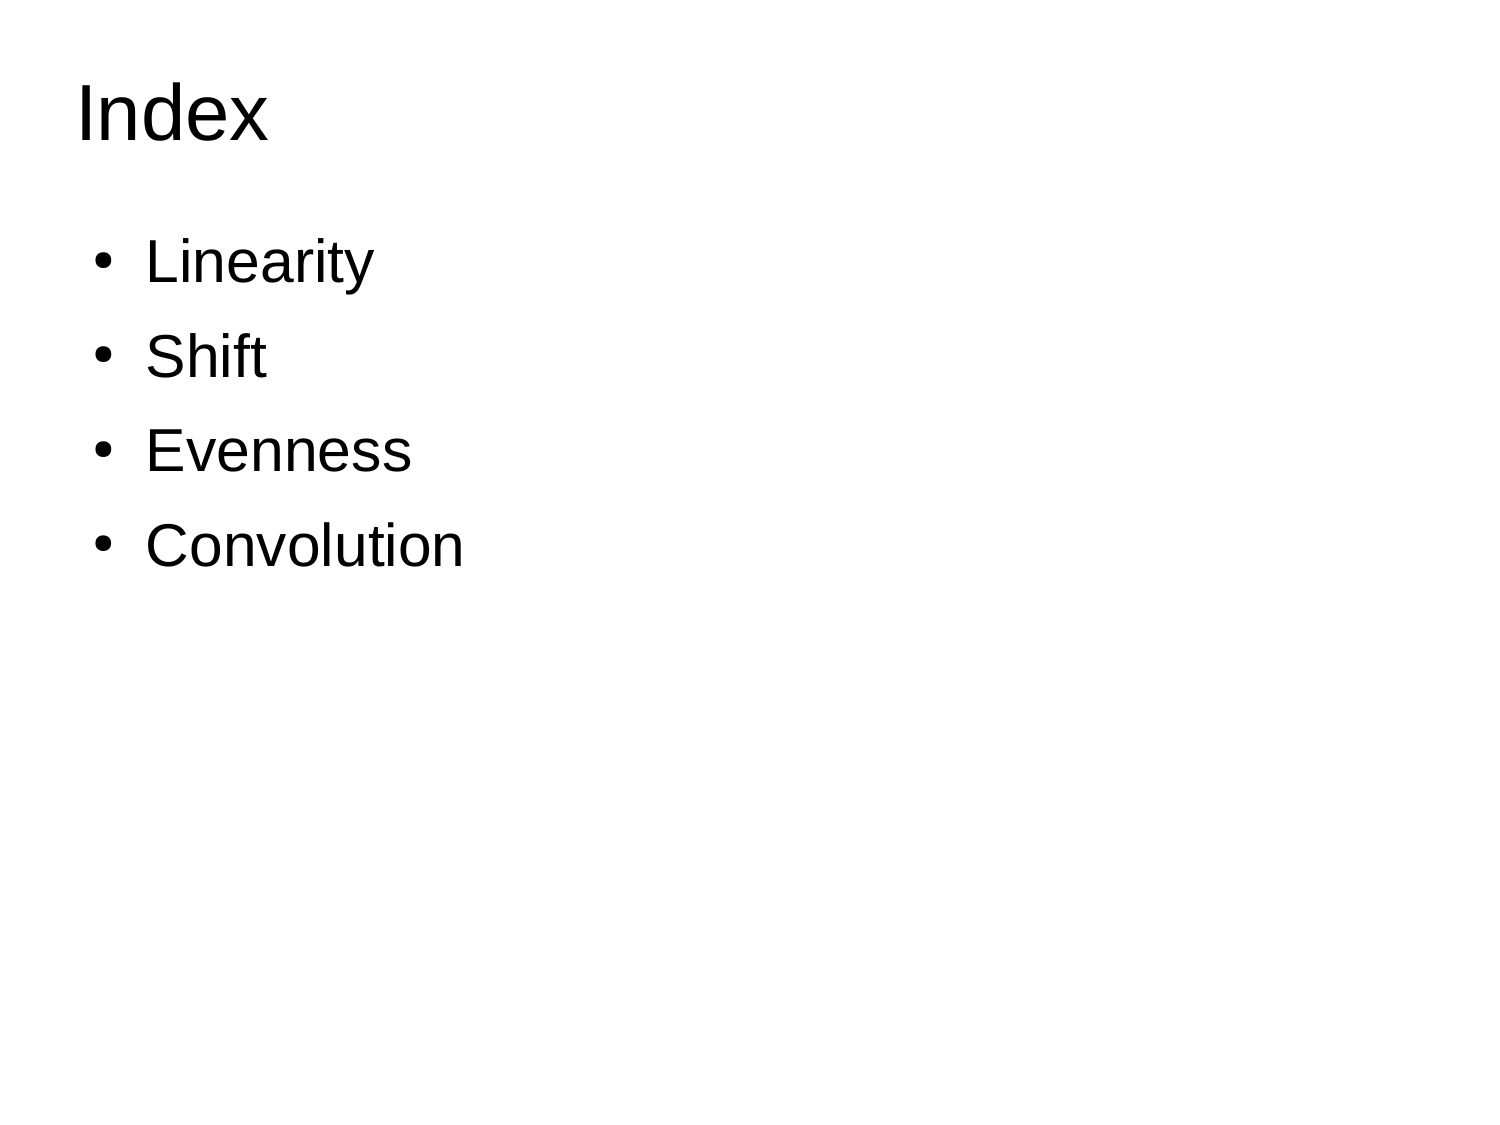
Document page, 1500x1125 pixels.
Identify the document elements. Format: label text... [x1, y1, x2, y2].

list Linearity Shift Evenness Convolution [75, 227, 1441, 676]
title Index [75, 44, 1425, 180]
